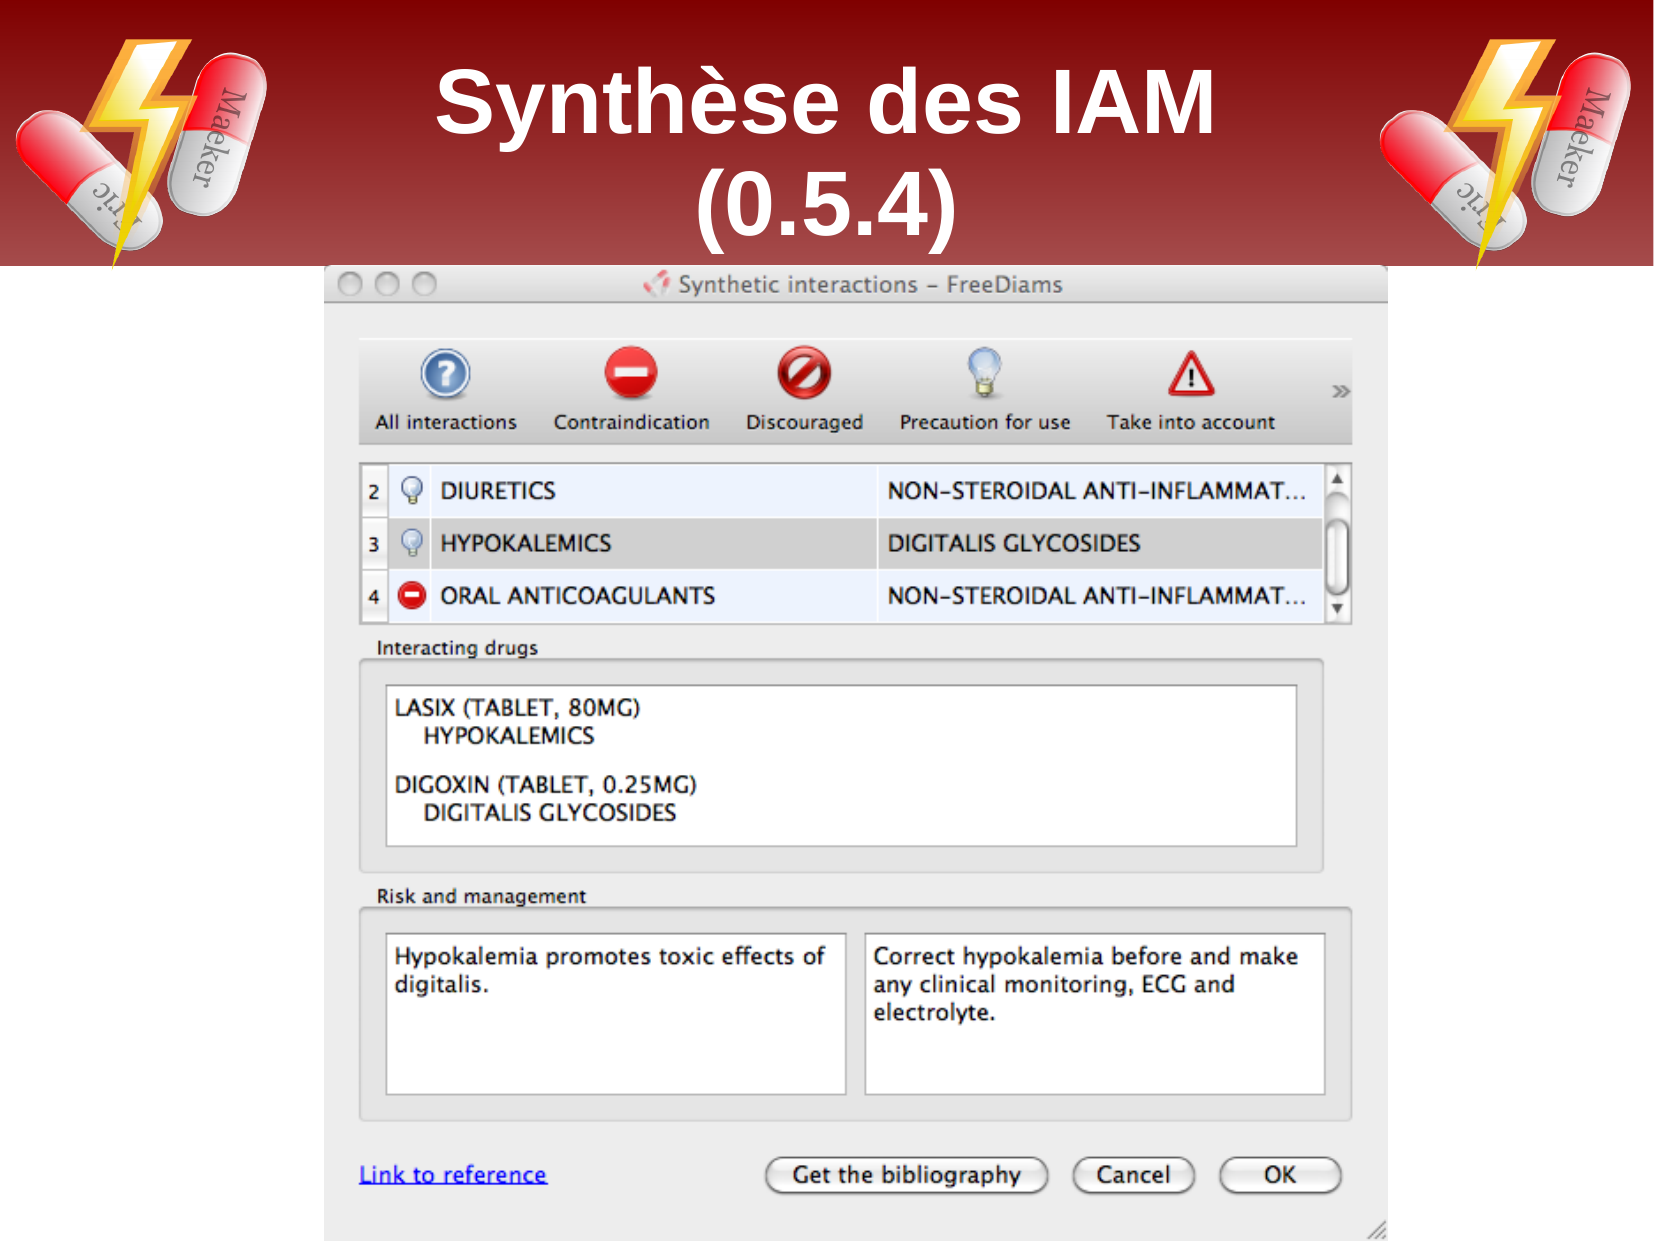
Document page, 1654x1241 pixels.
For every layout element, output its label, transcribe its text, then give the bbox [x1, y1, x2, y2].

picture [0, 29, 271, 273]
title Synthèse des IAM (0.5.4) [295, 49, 1359, 257]
picture [324, 29, 1635, 1241]
